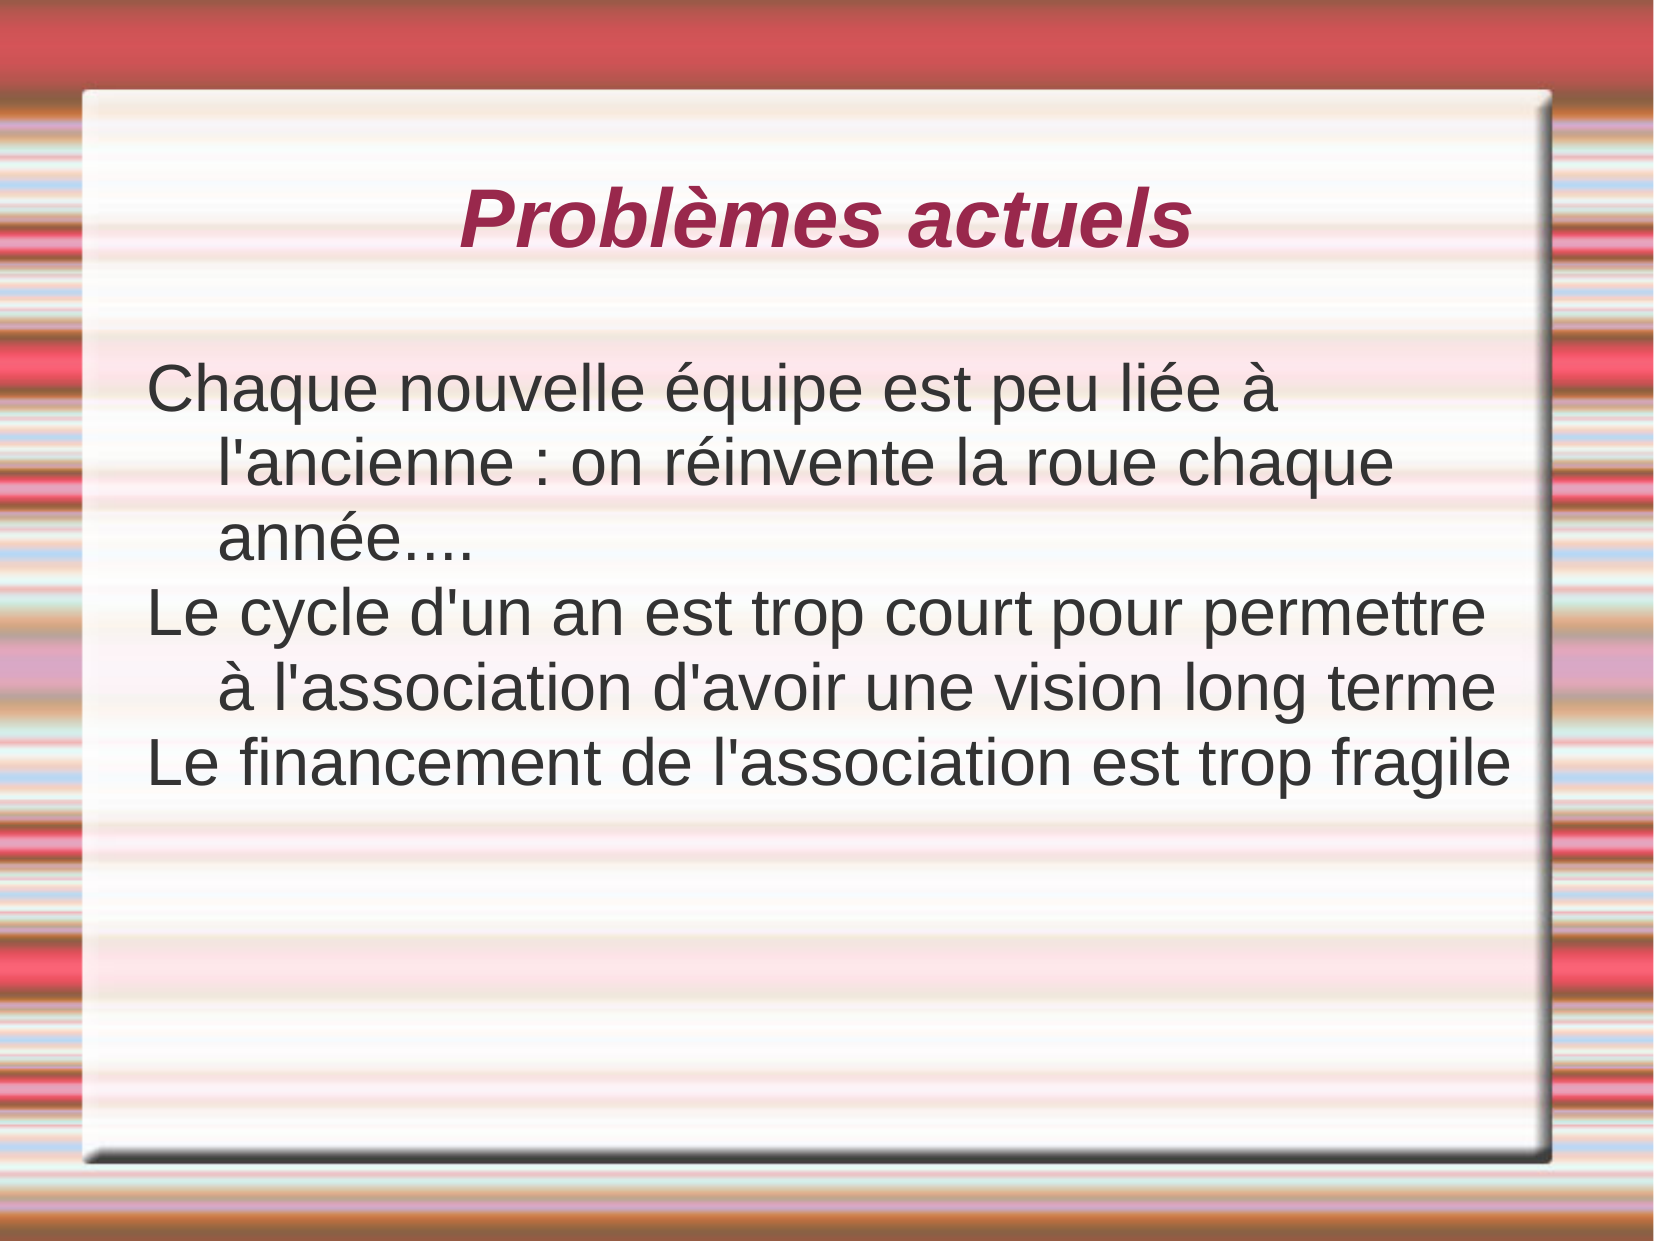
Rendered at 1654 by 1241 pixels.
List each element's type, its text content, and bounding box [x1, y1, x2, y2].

title Problèmes actuels [121, 114, 1534, 322]
picture [0, 0, 1654, 1241]
list Chaque nouvelle équipe est peu liée à l'ancienne : on réinvente la roue chaque année.... Le cycle d'un an est trop court pour permettre à l'association d'avoir une vision long terme Le financement de l'association est trop fragile [134, 350, 1516, 1133]
